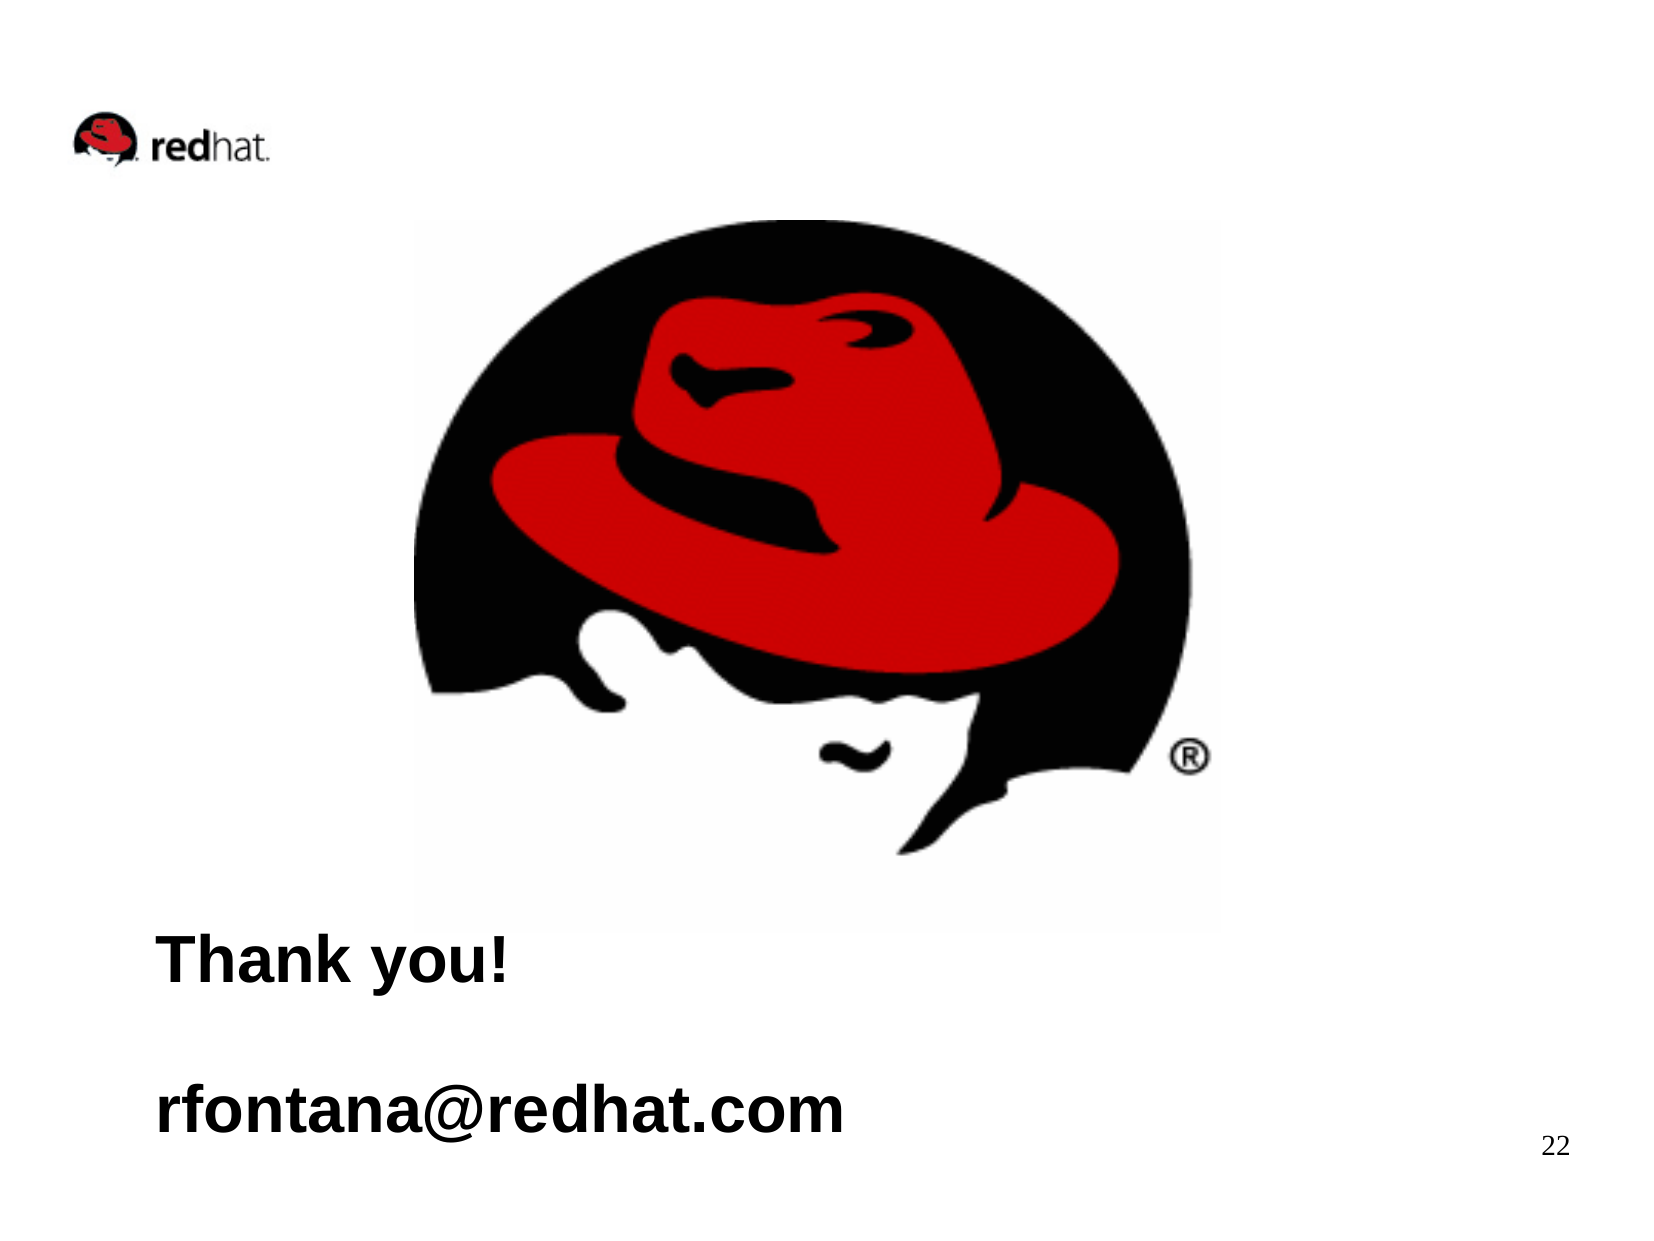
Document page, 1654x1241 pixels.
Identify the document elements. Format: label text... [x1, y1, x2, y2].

title Thank you! rfontana@redhat.com [155, 922, 1502, 1147]
picture [0, 29, 1654, 1241]
